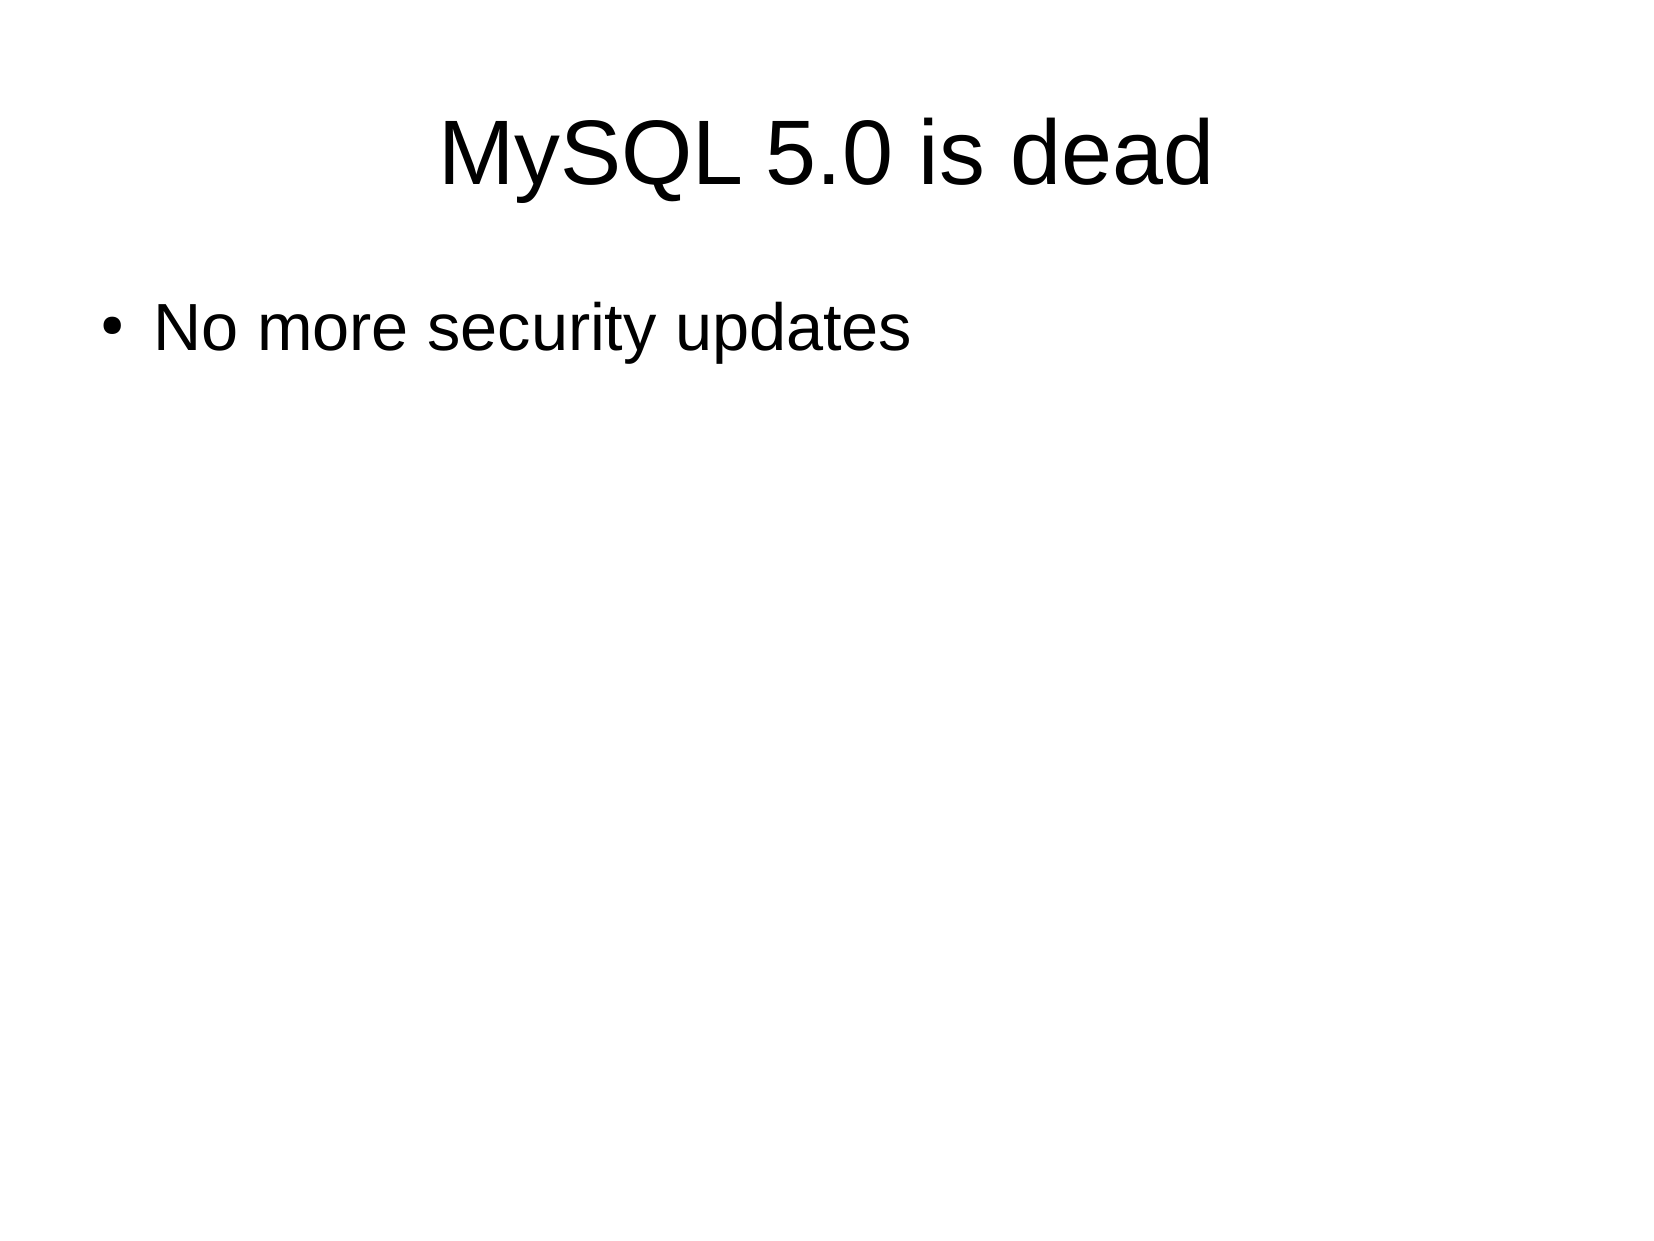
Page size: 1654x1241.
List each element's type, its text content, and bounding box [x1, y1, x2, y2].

title MySQL 5.0 is dead [82, 49, 1571, 257]
list No more security updates [82, 290, 1571, 1109]
